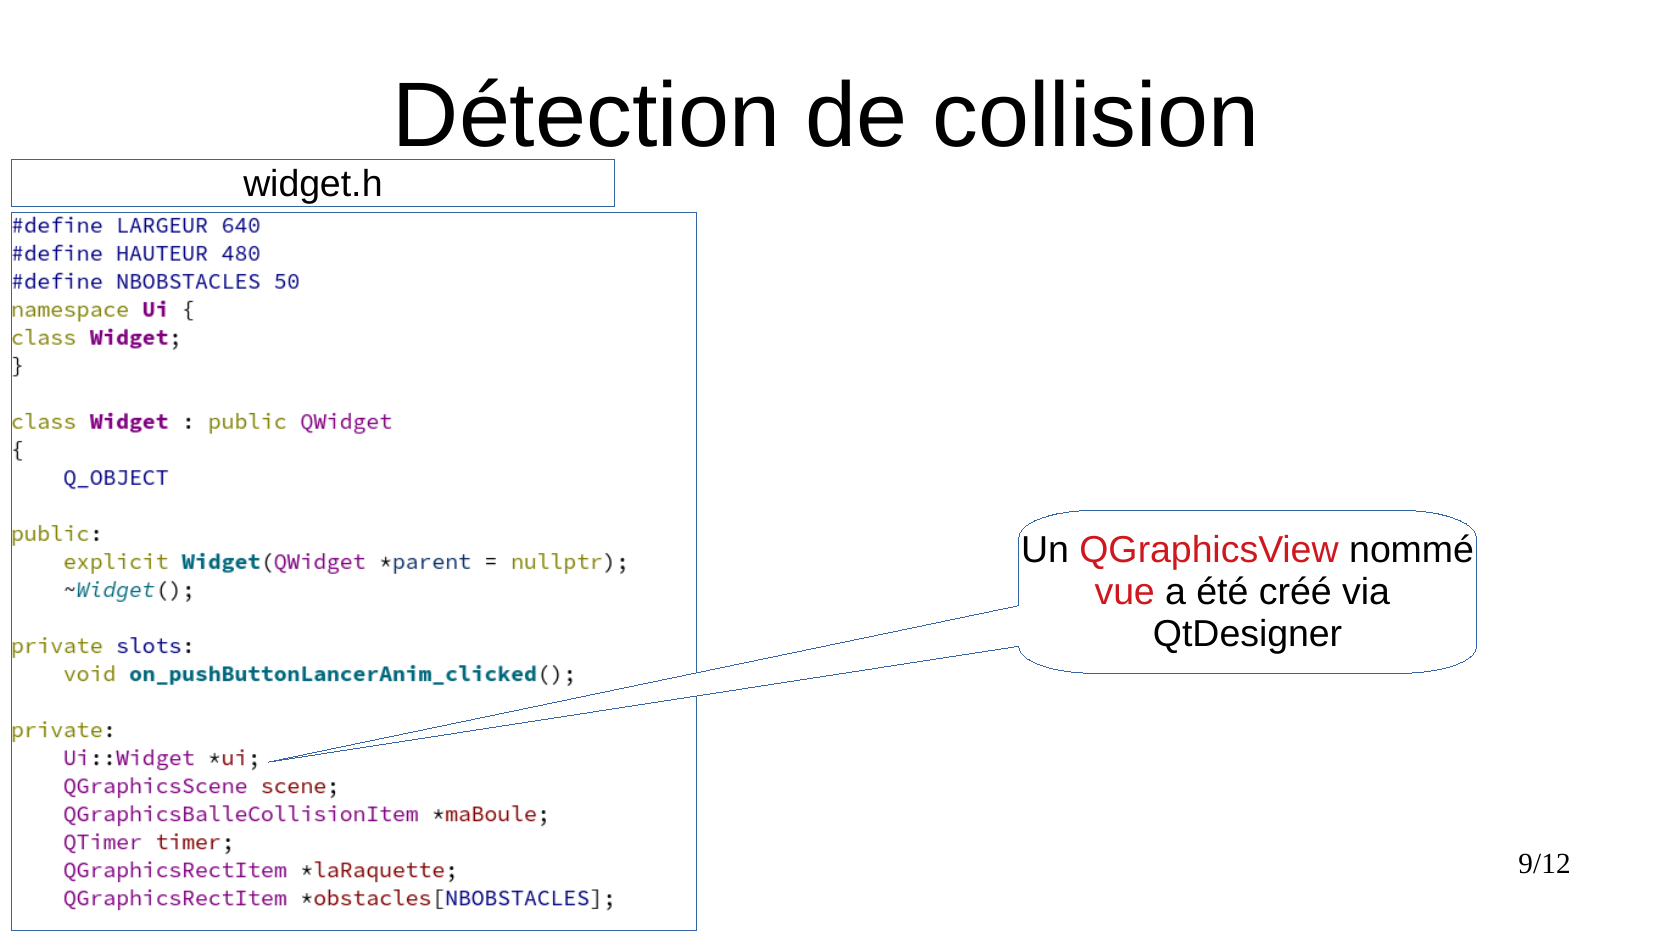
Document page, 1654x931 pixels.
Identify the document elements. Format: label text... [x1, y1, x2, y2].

picture [11, 212, 697, 931]
title Détection de collision [82, 37, 1571, 193]
text_box widget.h [11, 159, 615, 207]
text_box Un QGraphicsView nommé vue a été créé via QtDesigner [268, 510, 1477, 763]
